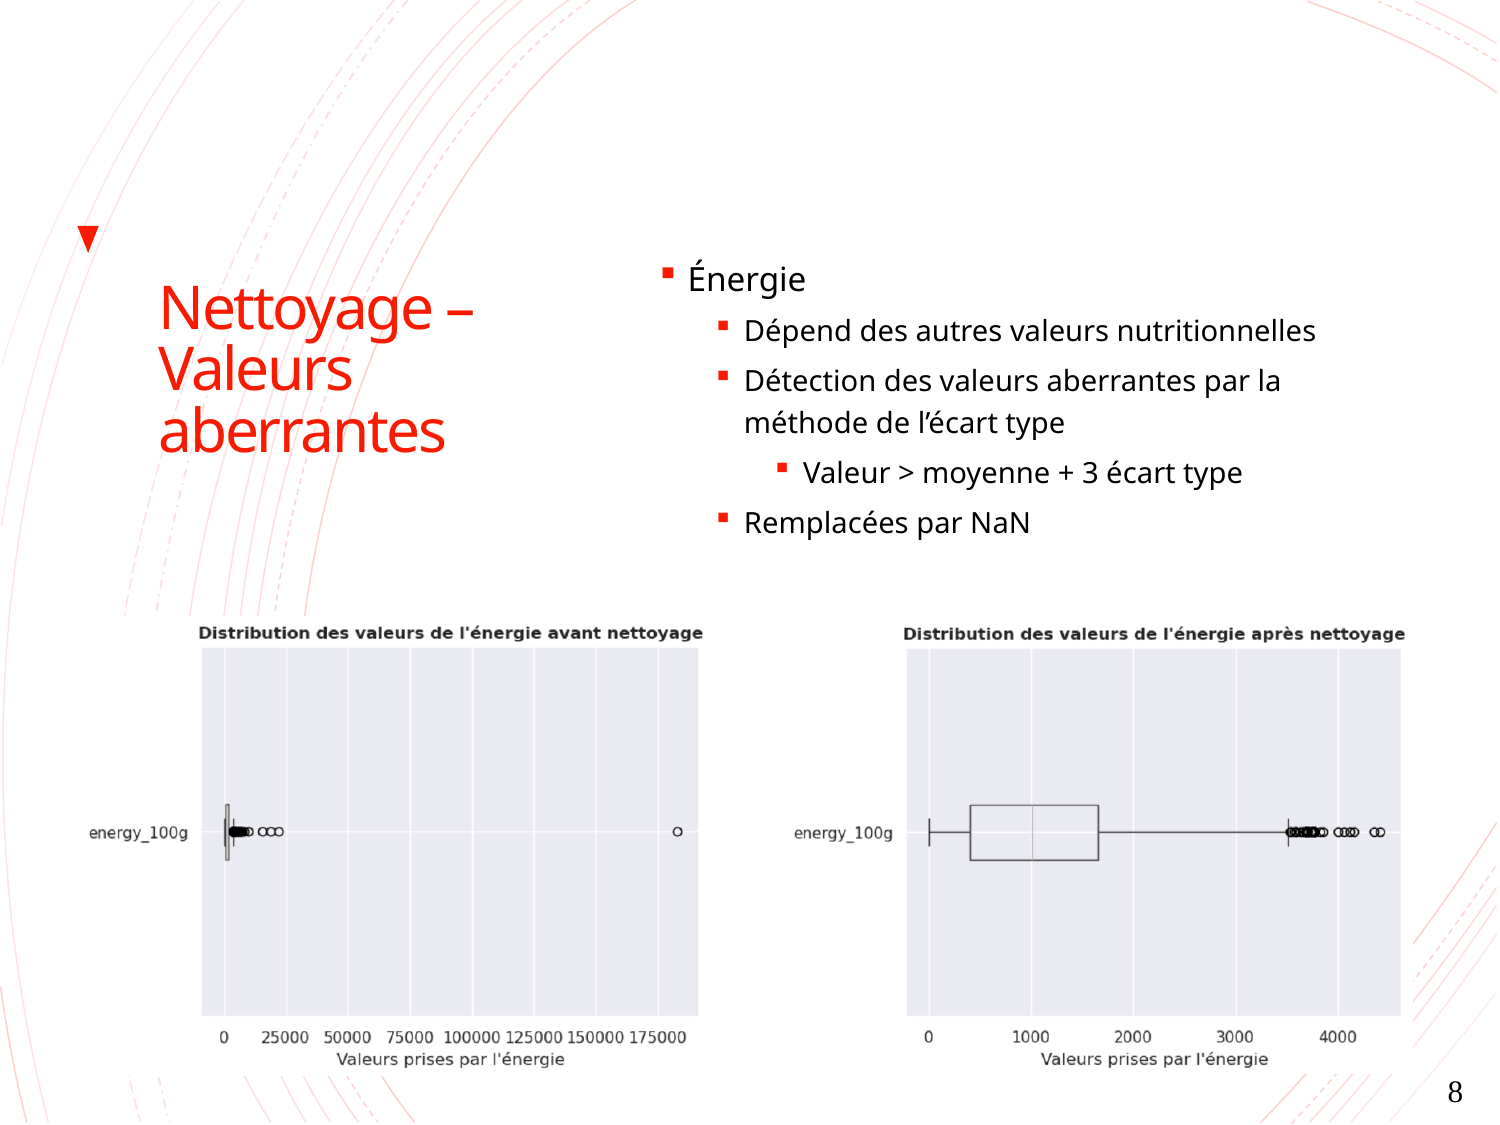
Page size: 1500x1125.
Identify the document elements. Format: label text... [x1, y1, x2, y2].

picture [784, 618, 1413, 1074]
picture [78, 616, 711, 1076]
list Énergie Dépend des autres valeurs nutritionnelles Détection des valeurs aberrantes par la méthode de l’écart type Valeur > moyenne + 3 écart type Remplacées par NaN [644, 242, 1403, 993]
text_box [77, 225, 99, 253]
title Nettoyage – Valeurs aberrantes [121, 242, 584, 616]
text_box <numéro> [1432, 1064, 1494, 1120]
